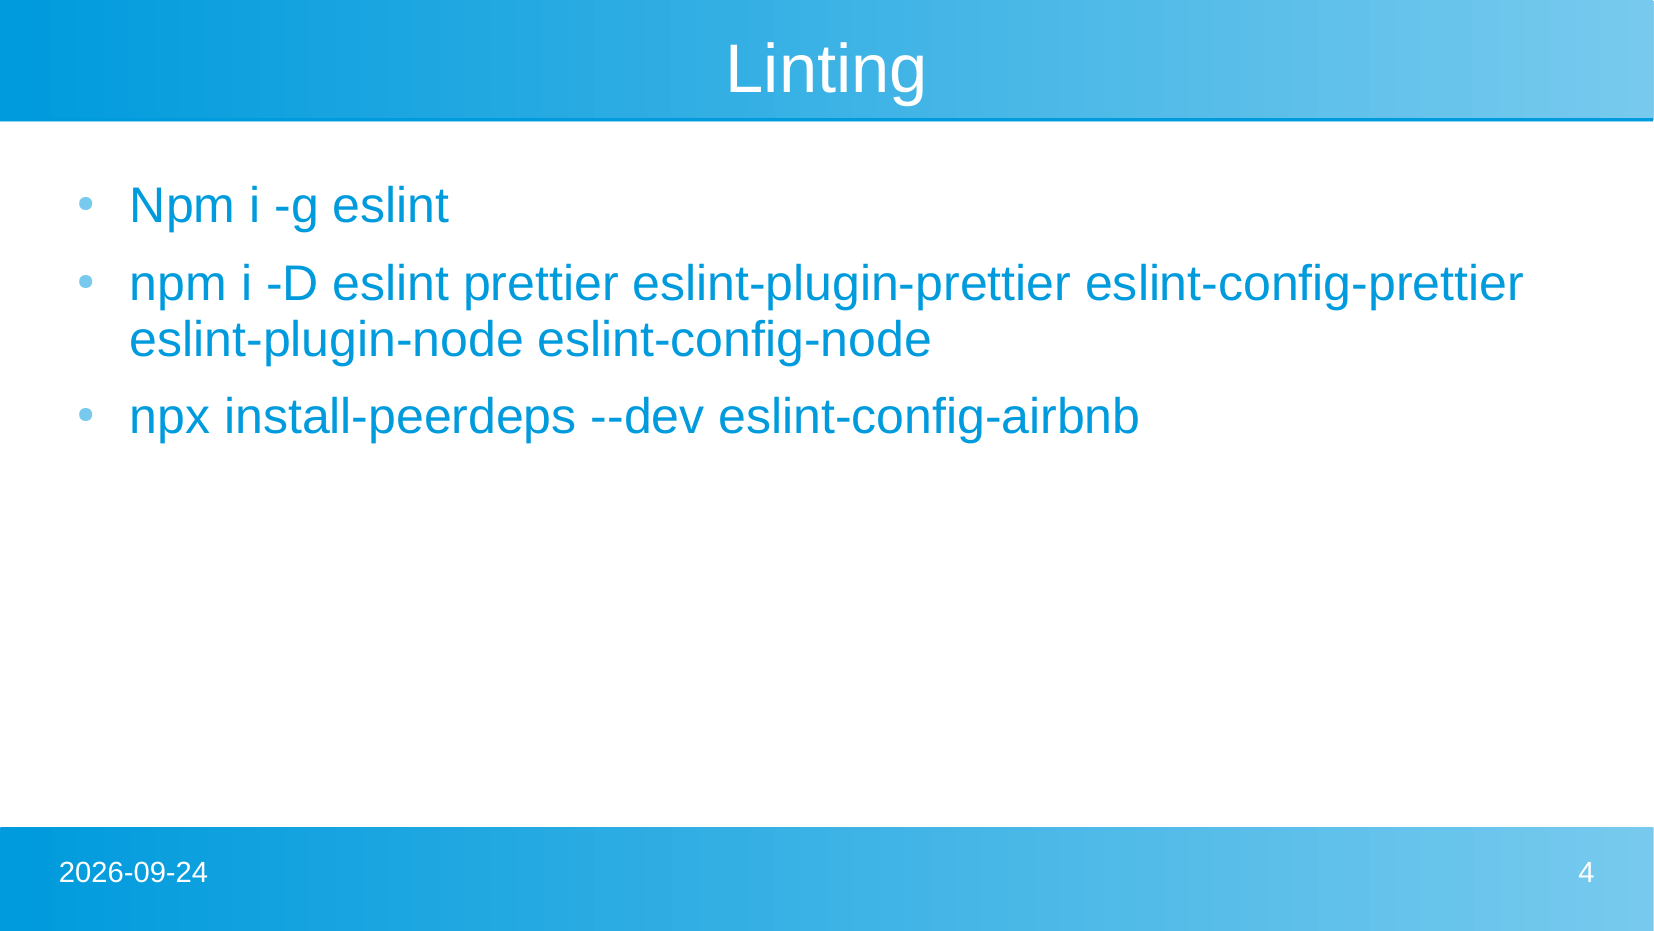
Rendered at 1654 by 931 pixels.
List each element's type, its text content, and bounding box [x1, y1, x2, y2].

title Linting [59, 29, 1595, 108]
list Npm i -g eslint npm i -D eslint prettier eslint-plugin-prettier eslint-config-prettier eslint-plugin-node eslint-config-node npx install-peerdeps --dev eslint-config-airbnb [59, 177, 1595, 768]
